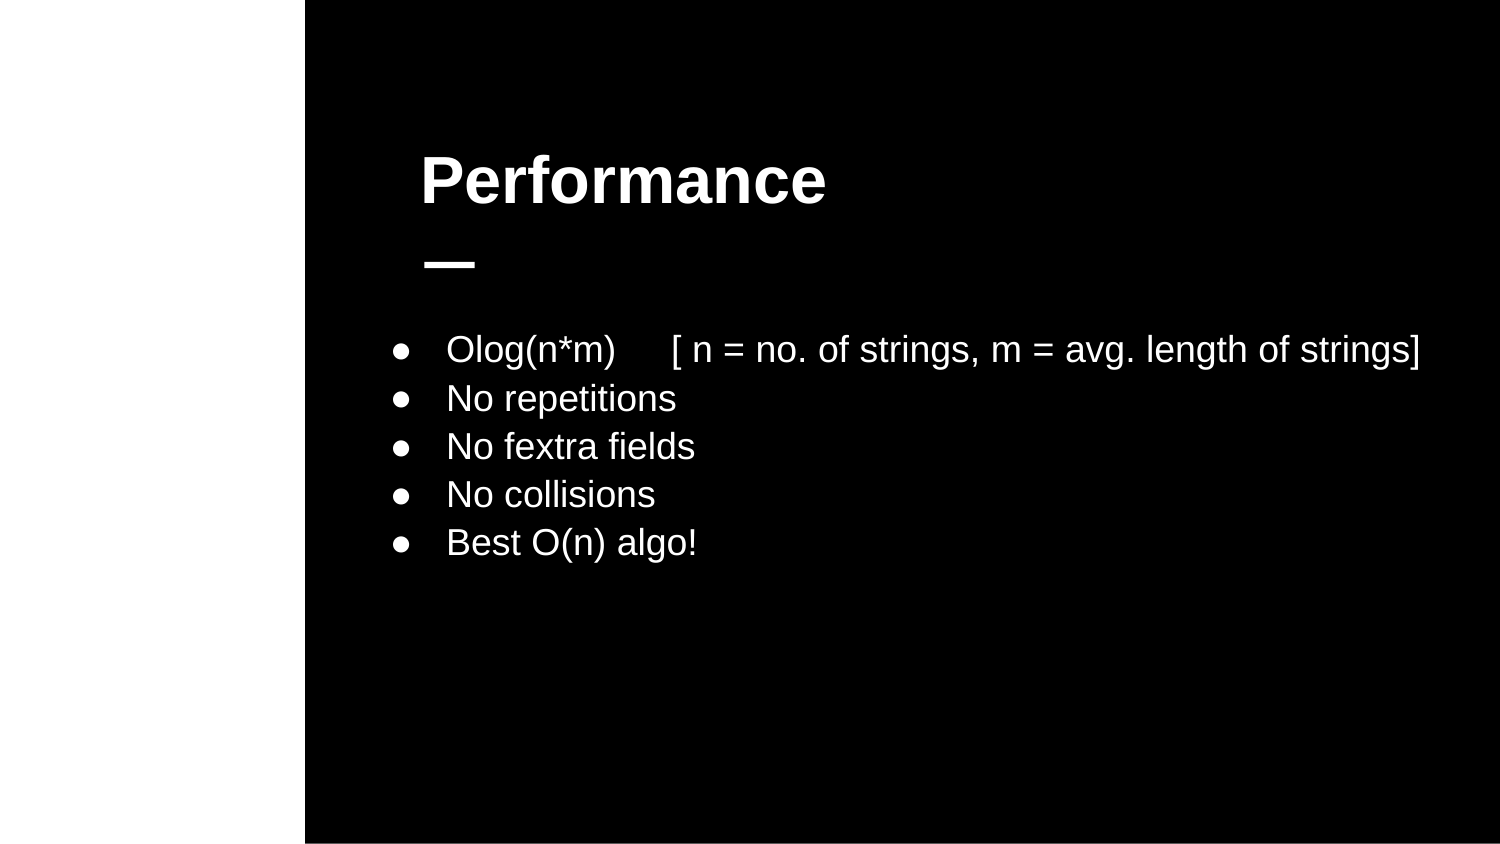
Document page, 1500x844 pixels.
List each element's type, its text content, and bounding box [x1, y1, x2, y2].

title Performance [405, 69, 1368, 234]
list Olog(n*m) [ n = no. of strings, m = avg. length of strings] No repetitions No fextra fields No collisions Best O(n) algo! [355, 307, 1468, 726]
